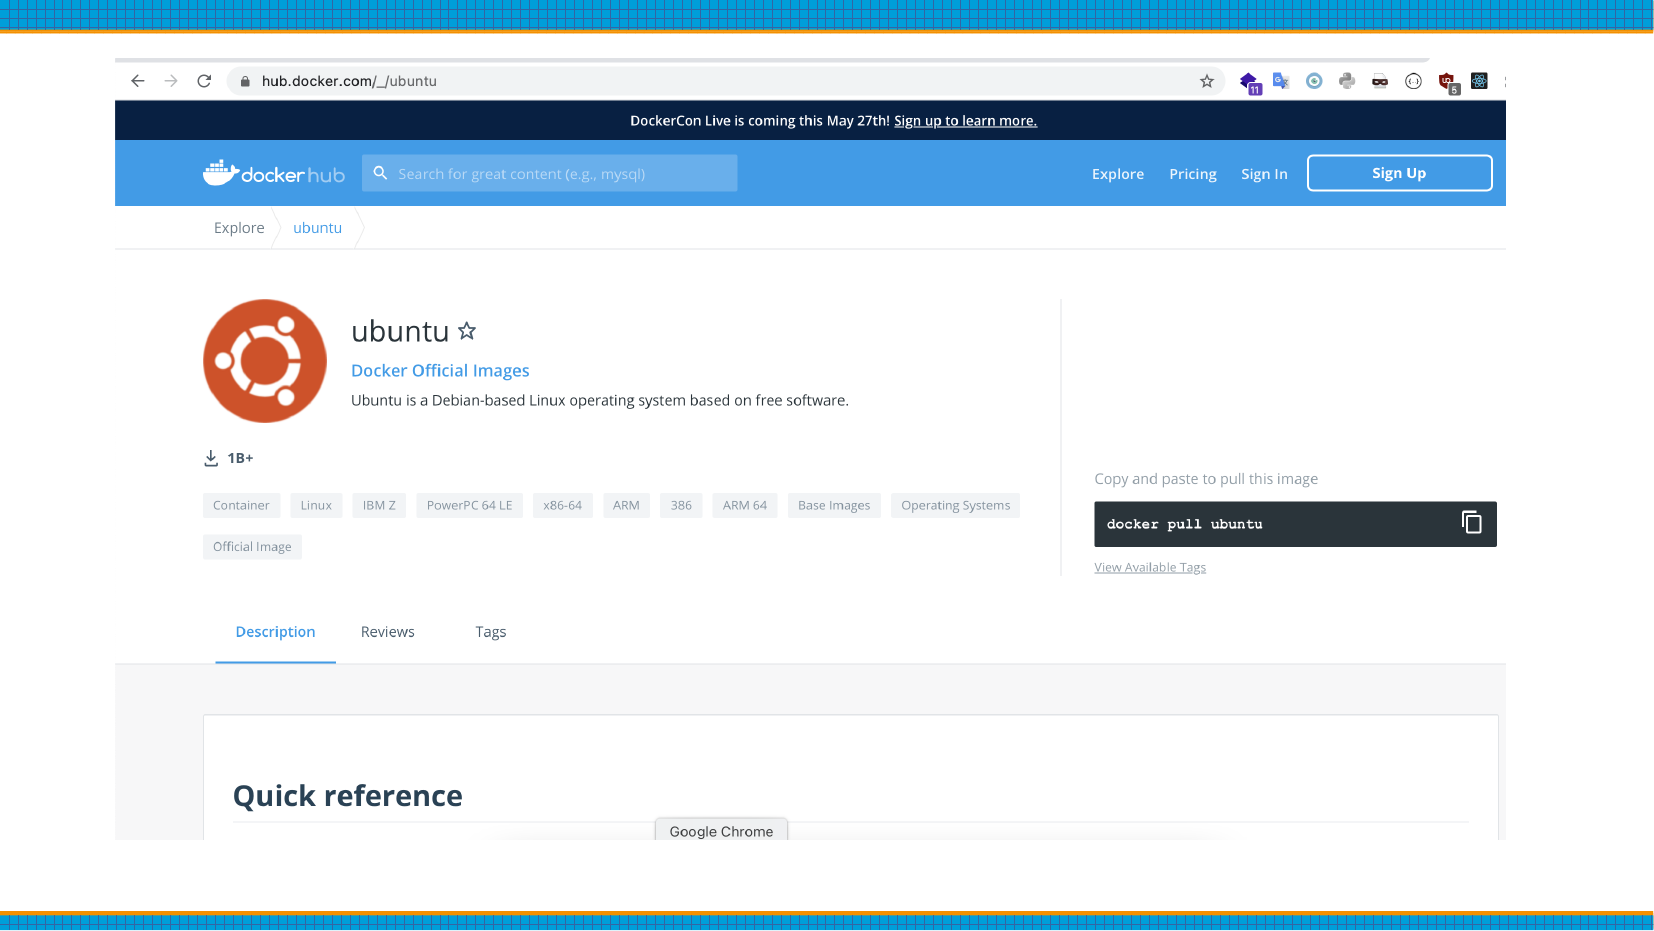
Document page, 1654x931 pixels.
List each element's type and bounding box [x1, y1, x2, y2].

picture [115, 58, 1506, 840]
